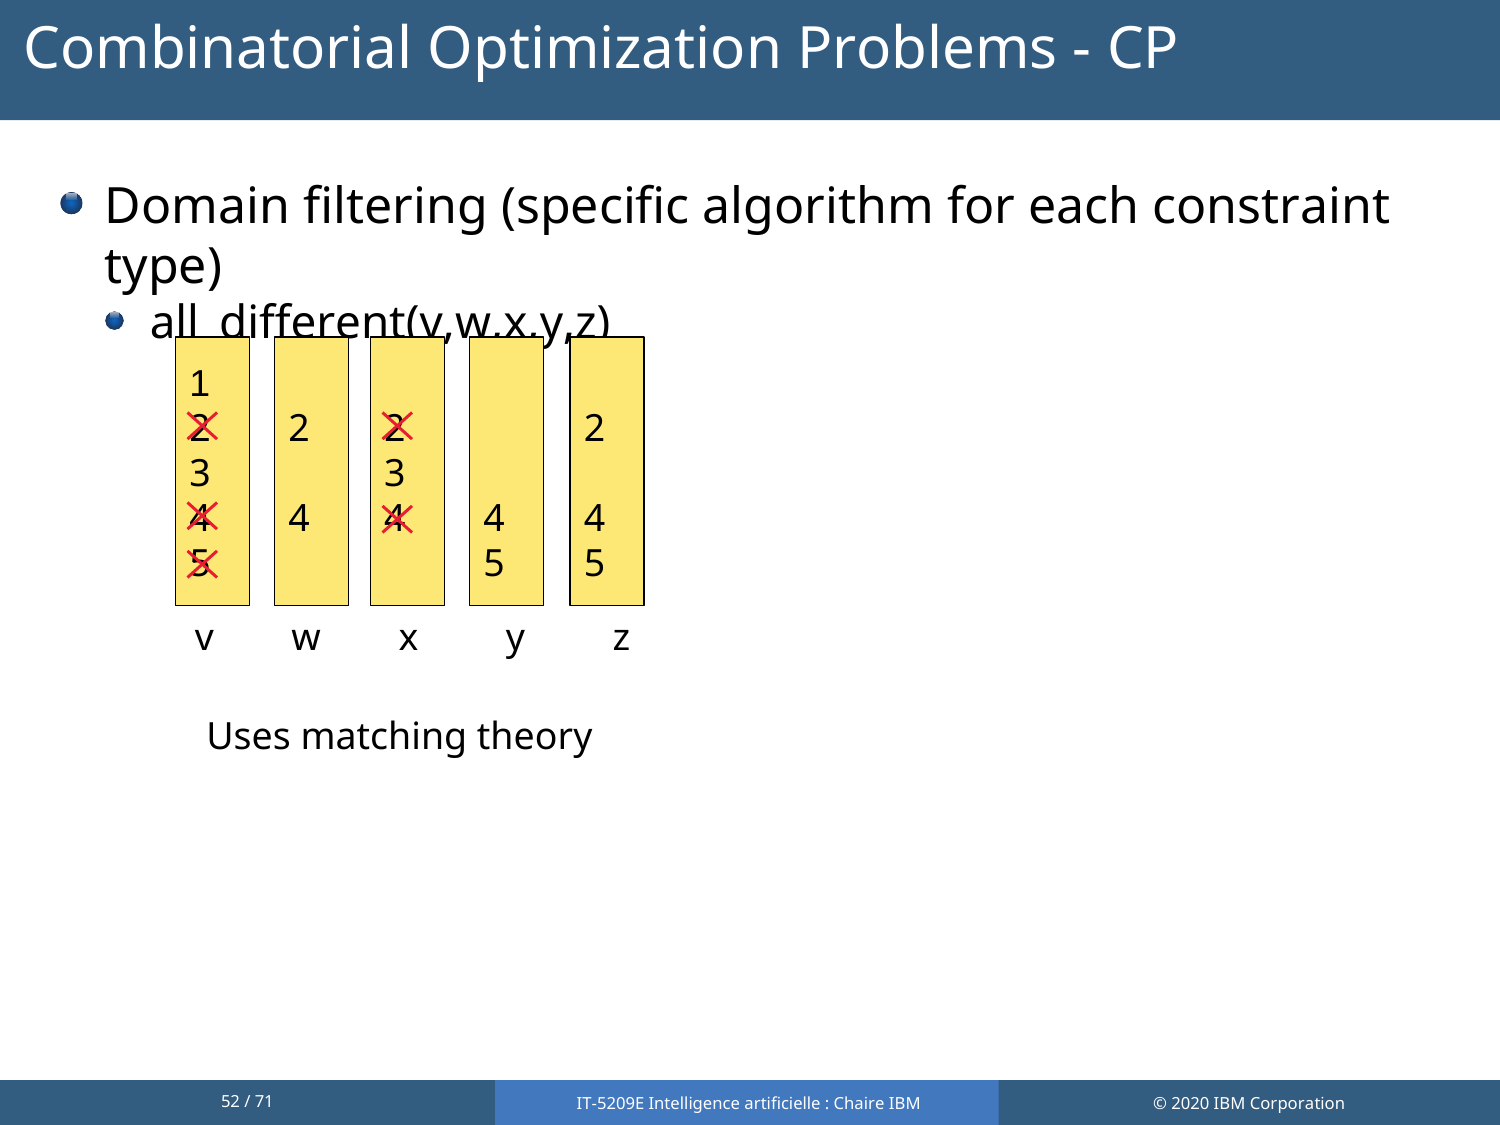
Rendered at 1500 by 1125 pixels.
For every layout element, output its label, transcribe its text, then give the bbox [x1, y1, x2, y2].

text_box Uses matching theory [191, 705, 593, 765]
text_box 4 5 [469, 337, 544, 606]
title Combinatorial Optimization Problems - CP [0, 0, 1500, 121]
text_box 2 3 4 [370, 337, 445, 606]
text_box 1 2 3 4 5 [175, 337, 250, 606]
list Domain filtering (specific algorithm for each constraint type) all_different(v,w,x,y,z) [45, 165, 1486, 1051]
text_box 2 4 5 [570, 337, 644, 606]
text_box v w x y z [180, 605, 632, 666]
text_box 2 4 [274, 337, 349, 605]
